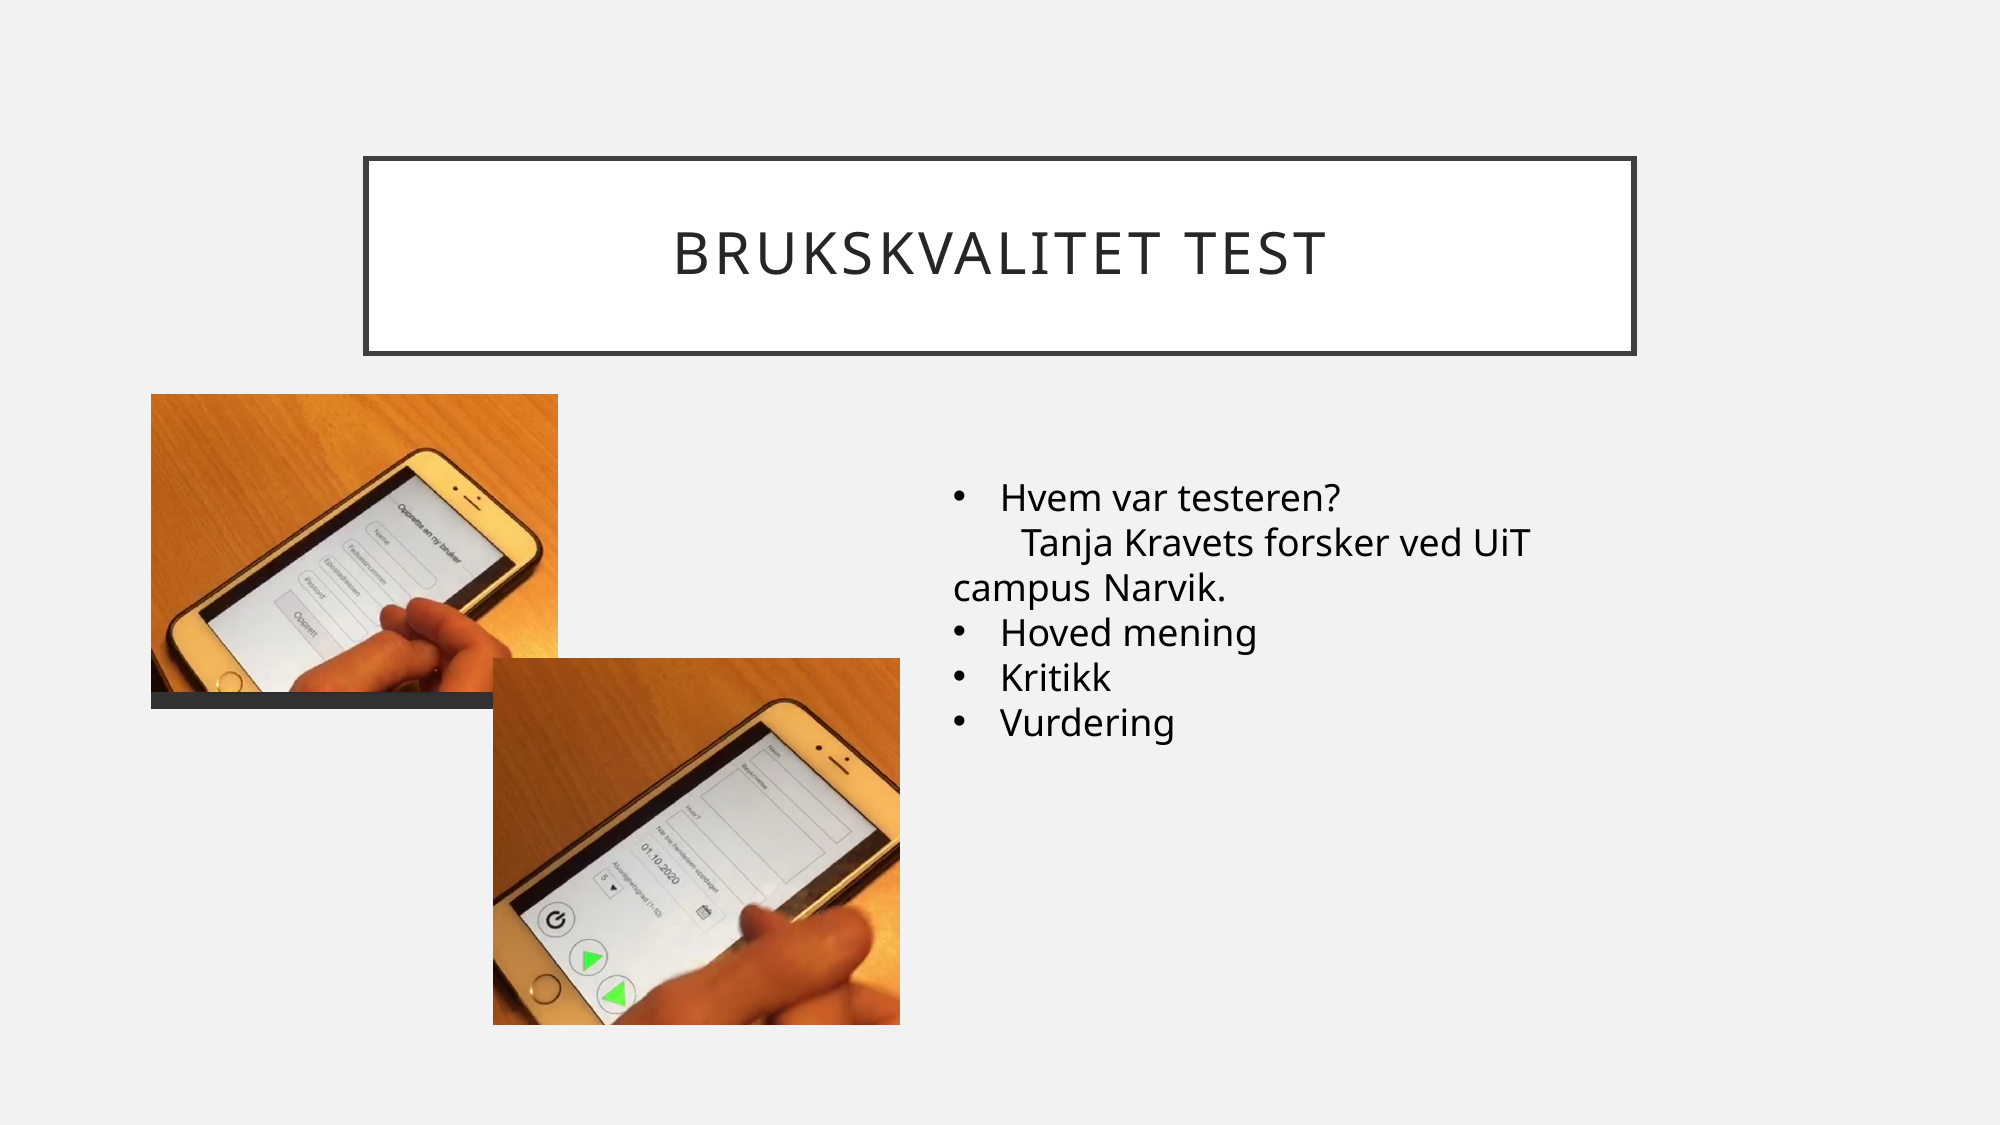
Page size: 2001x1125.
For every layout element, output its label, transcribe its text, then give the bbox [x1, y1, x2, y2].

picture [151, 394, 900, 1025]
text_box Hvem var testeren? Tanja Kravets forsker ved UiT campus Narvik. Hoved mening Kritikk Vurdering [937, 466, 1635, 800]
title Brukskvalitet test [366, 158, 1634, 354]
